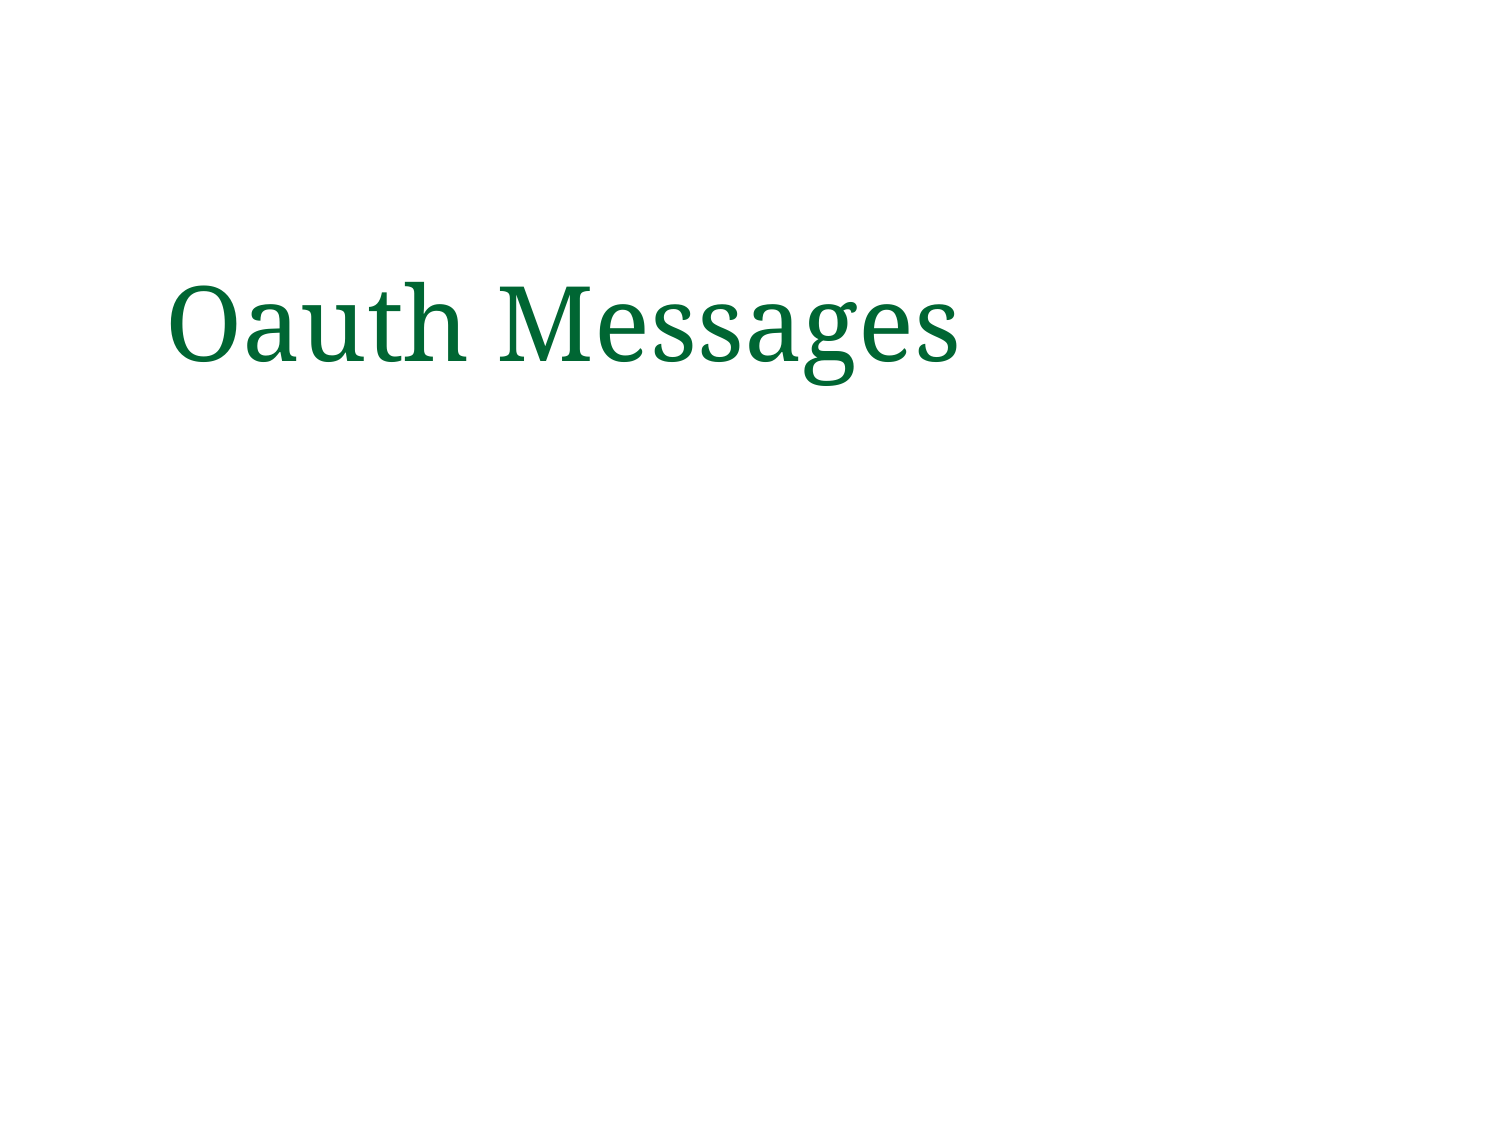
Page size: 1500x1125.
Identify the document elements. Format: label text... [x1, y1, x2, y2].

title Oauth Messages [150, 249, 1401, 538]
